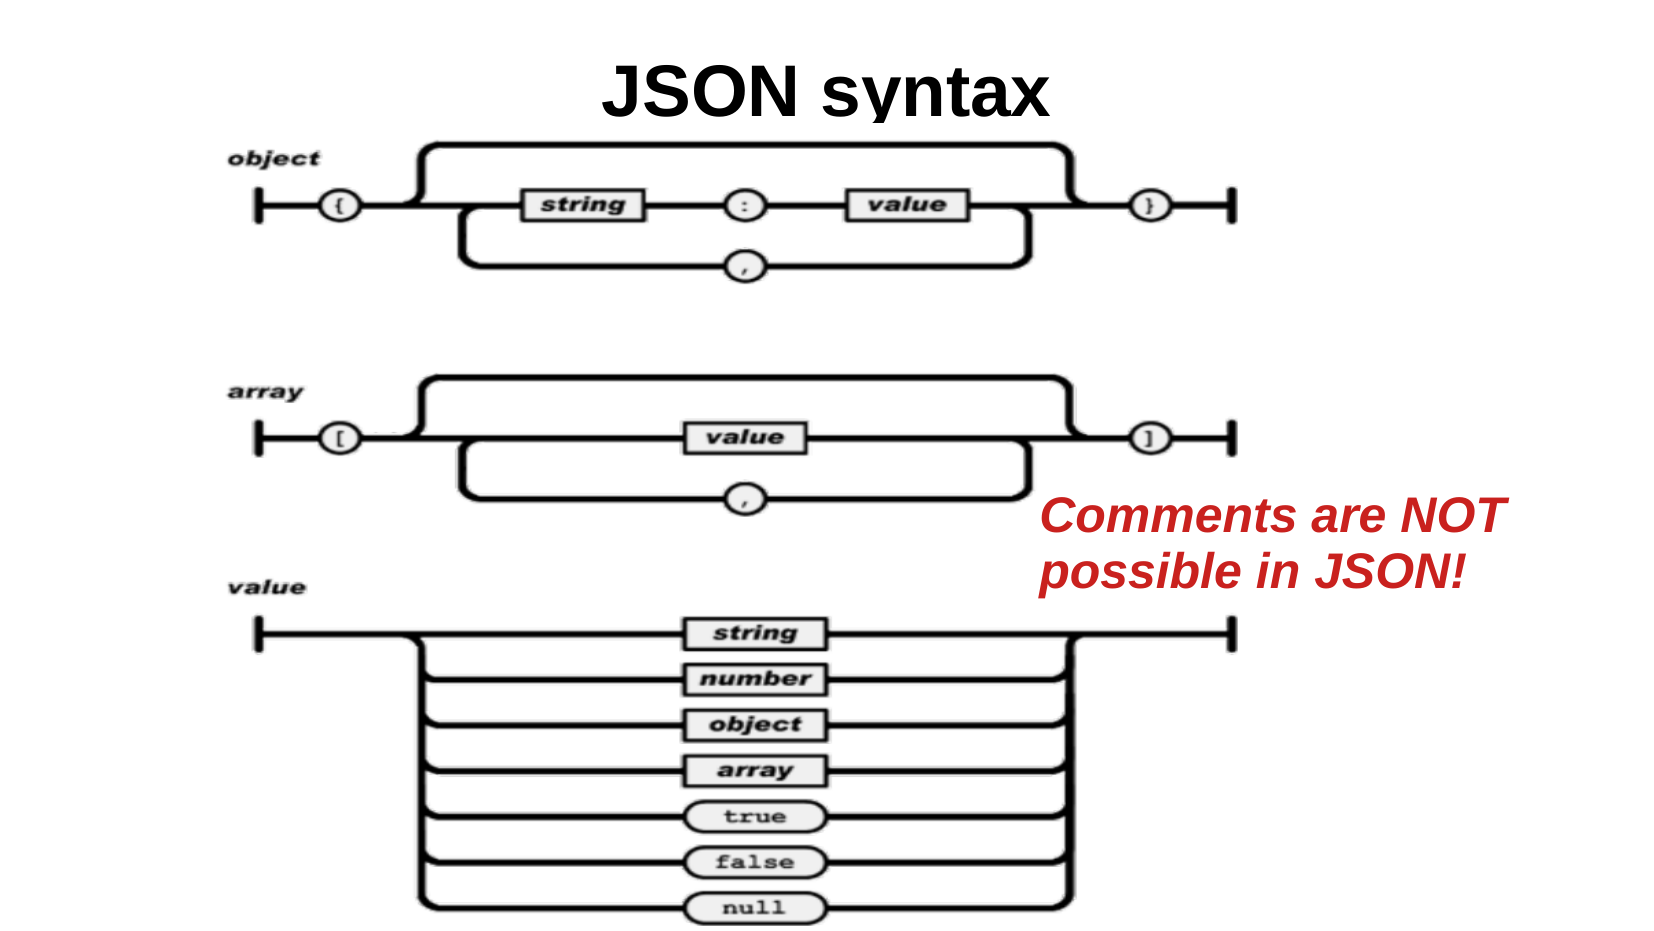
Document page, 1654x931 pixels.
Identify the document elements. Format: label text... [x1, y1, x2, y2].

list Comments are NOT possible in JSON! [968, 487, 1636, 612]
title JSON syntax [82, 37, 1571, 147]
picture [213, 123, 1260, 931]
